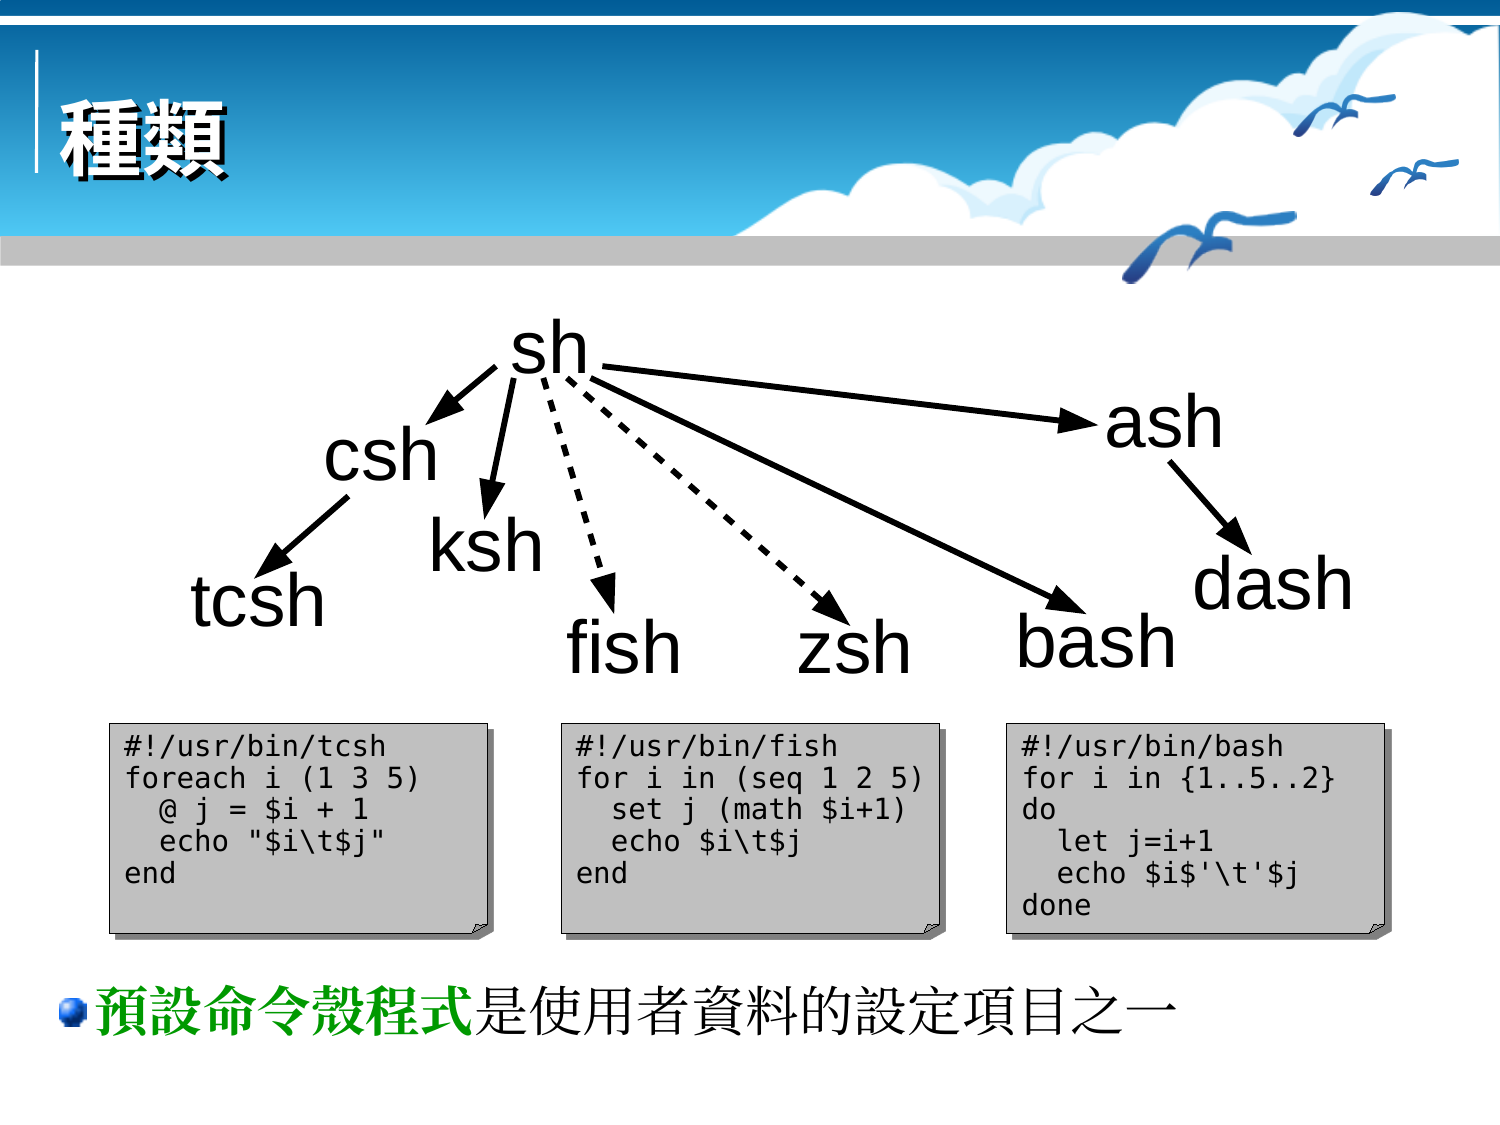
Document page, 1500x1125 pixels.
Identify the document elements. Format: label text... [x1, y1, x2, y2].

text_box ash [1089, 377, 1241, 476]
text_box tcsh [175, 556, 343, 650]
picture [730, 12, 1500, 284]
title 種類 [59, 86, 1465, 186]
text_box bash [1000, 598, 1193, 691]
text_box fish [551, 604, 699, 697]
text_box sh [496, 303, 605, 402]
text_box ksh [413, 501, 560, 600]
text_box #!/usr/bin/bash for i in {1..5..2} do let j=i+1 echo $i$'\t'$j done [1006, 723, 1385, 934]
text_box zsh [782, 604, 929, 697]
text_box csh [309, 410, 456, 504]
list 預設命令殼程式是使用者資料的設定項目之一 [59, 980, 1441, 1045]
text_box #!/usr/bin/fish for i in (seq 1 2 5) set j (math $i+1) echo $i\t$j end [561, 723, 940, 934]
text_box #!/usr/bin/tcsh foreach i (1 3 5) @ j = $i + 1 echo "$i\t$j" end [109, 723, 488, 934]
text_box dash [1177, 539, 1371, 638]
